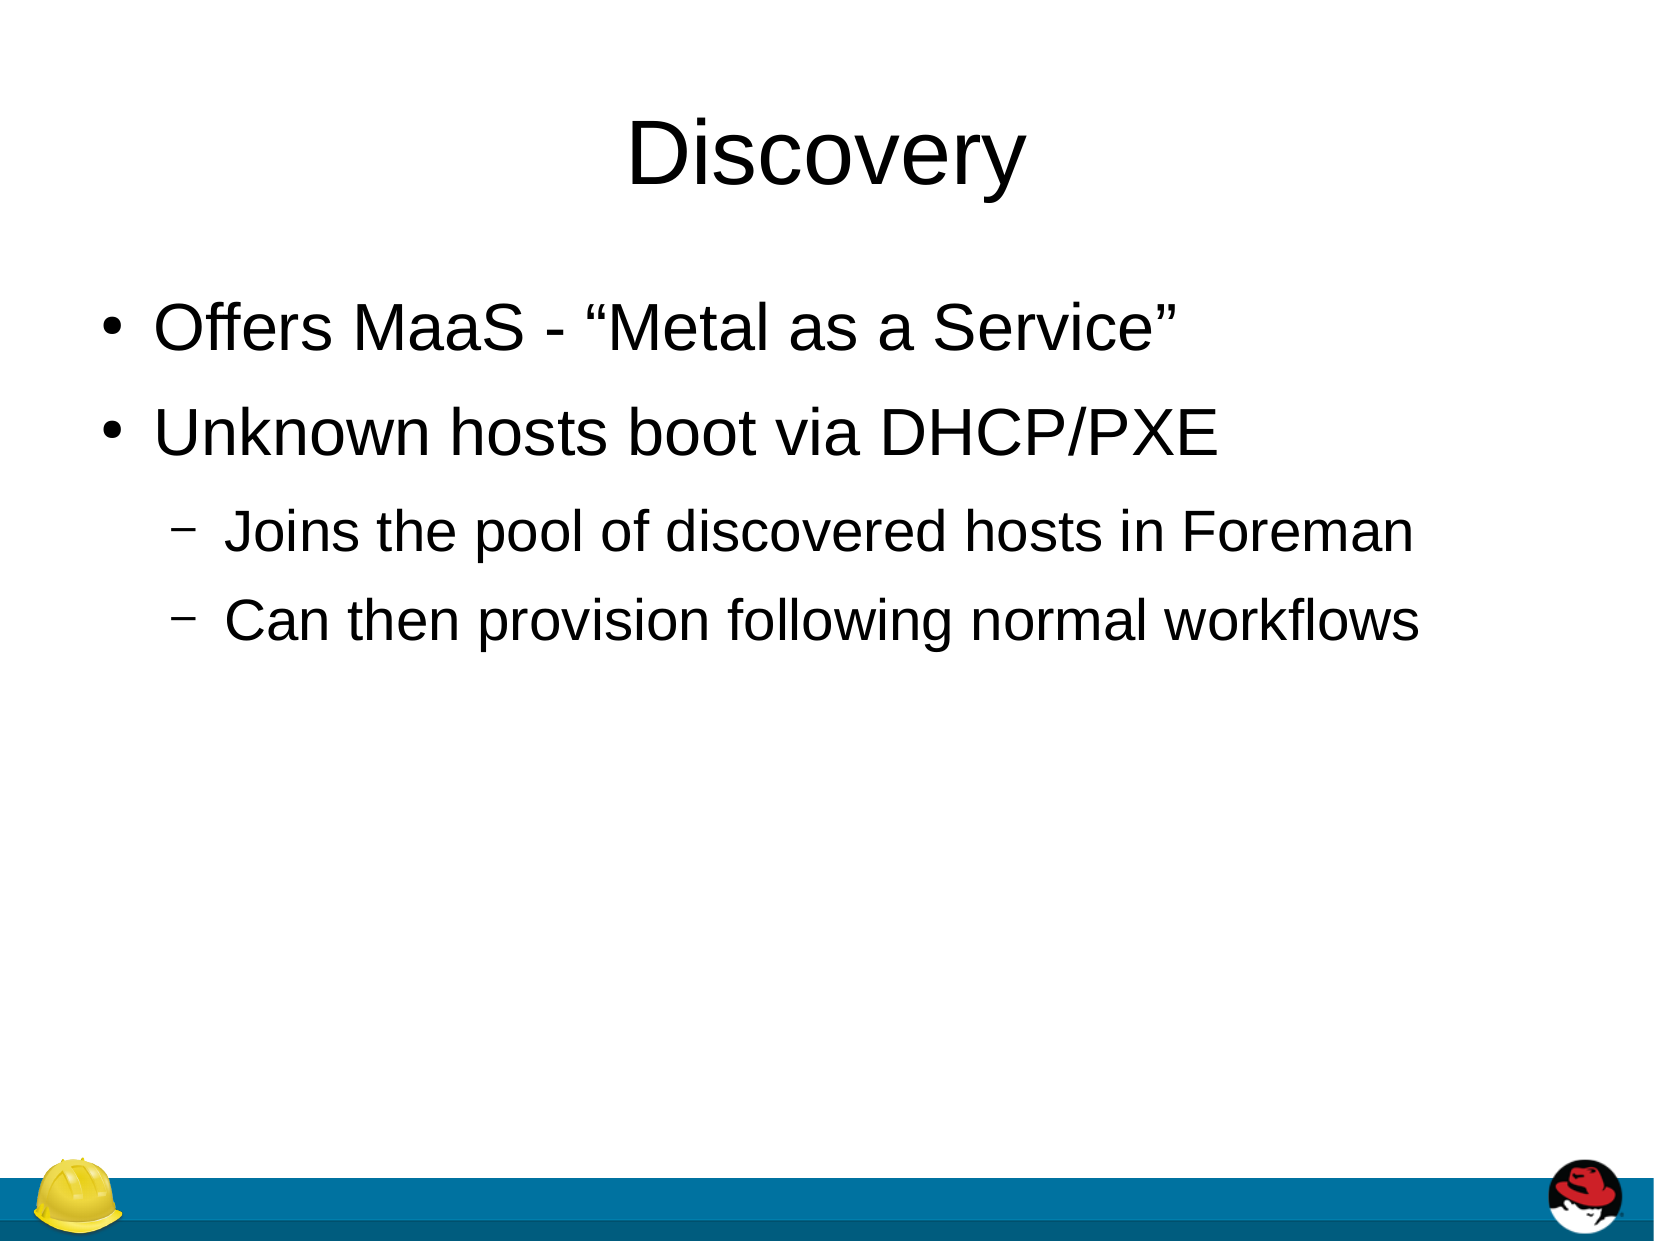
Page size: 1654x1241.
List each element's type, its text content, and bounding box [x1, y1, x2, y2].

picture [1547, 1157, 1630, 1233]
title Discovery [82, 49, 1571, 257]
list Offers MaaS - “Metal as a Service” Unknown hosts boot via DHCP/PXE Joins the pool of discovered hosts in Foreman Can then provision following normal workflows [82, 290, 1571, 1010]
picture [23, 1145, 130, 1235]
